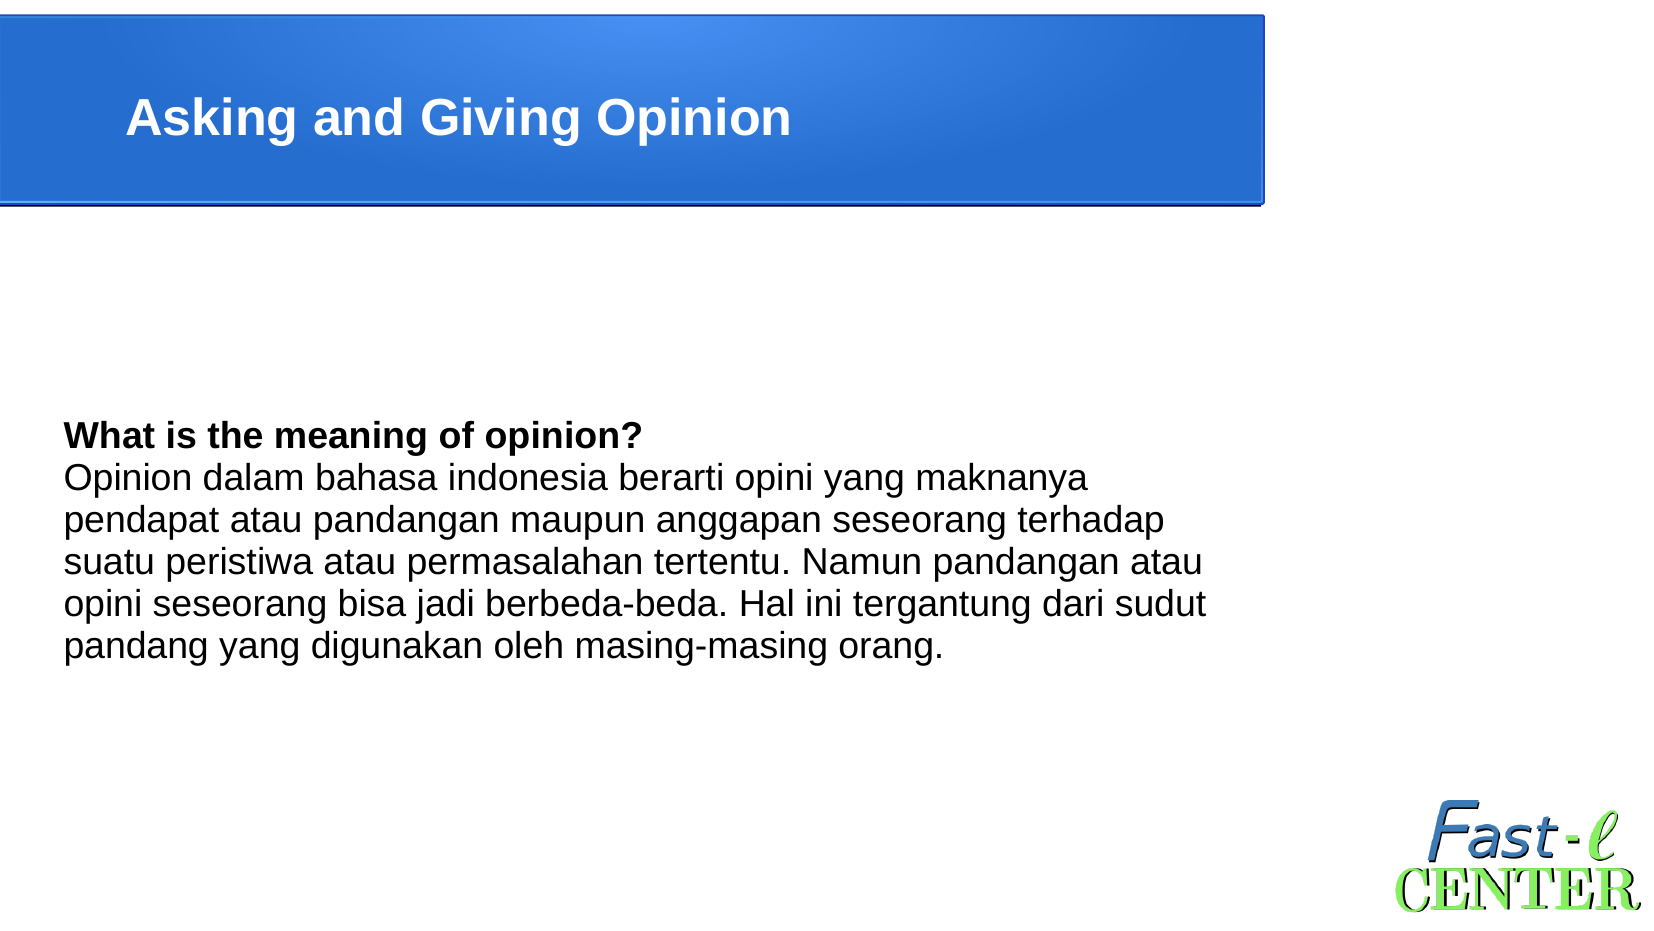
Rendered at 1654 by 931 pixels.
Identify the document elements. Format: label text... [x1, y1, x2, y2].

text_box What is the meaning of opinion? Opinion dalam bahasa indonesia berarti opini yang maknanya pendapat atau pandangan maupun anggapan seseorang terhadap suatu peristiwa atau permasalahan tertentu. Namun pandangan atau opini seseorang bisa jadi berbeda-beda. Hal ini tergantung dari sudut pandang yang digunakan oleh masing-masing orang. [48, 406, 1260, 716]
picture [1395, 800, 1642, 916]
text_box Asking and Giving Opinion [110, 81, 809, 155]
